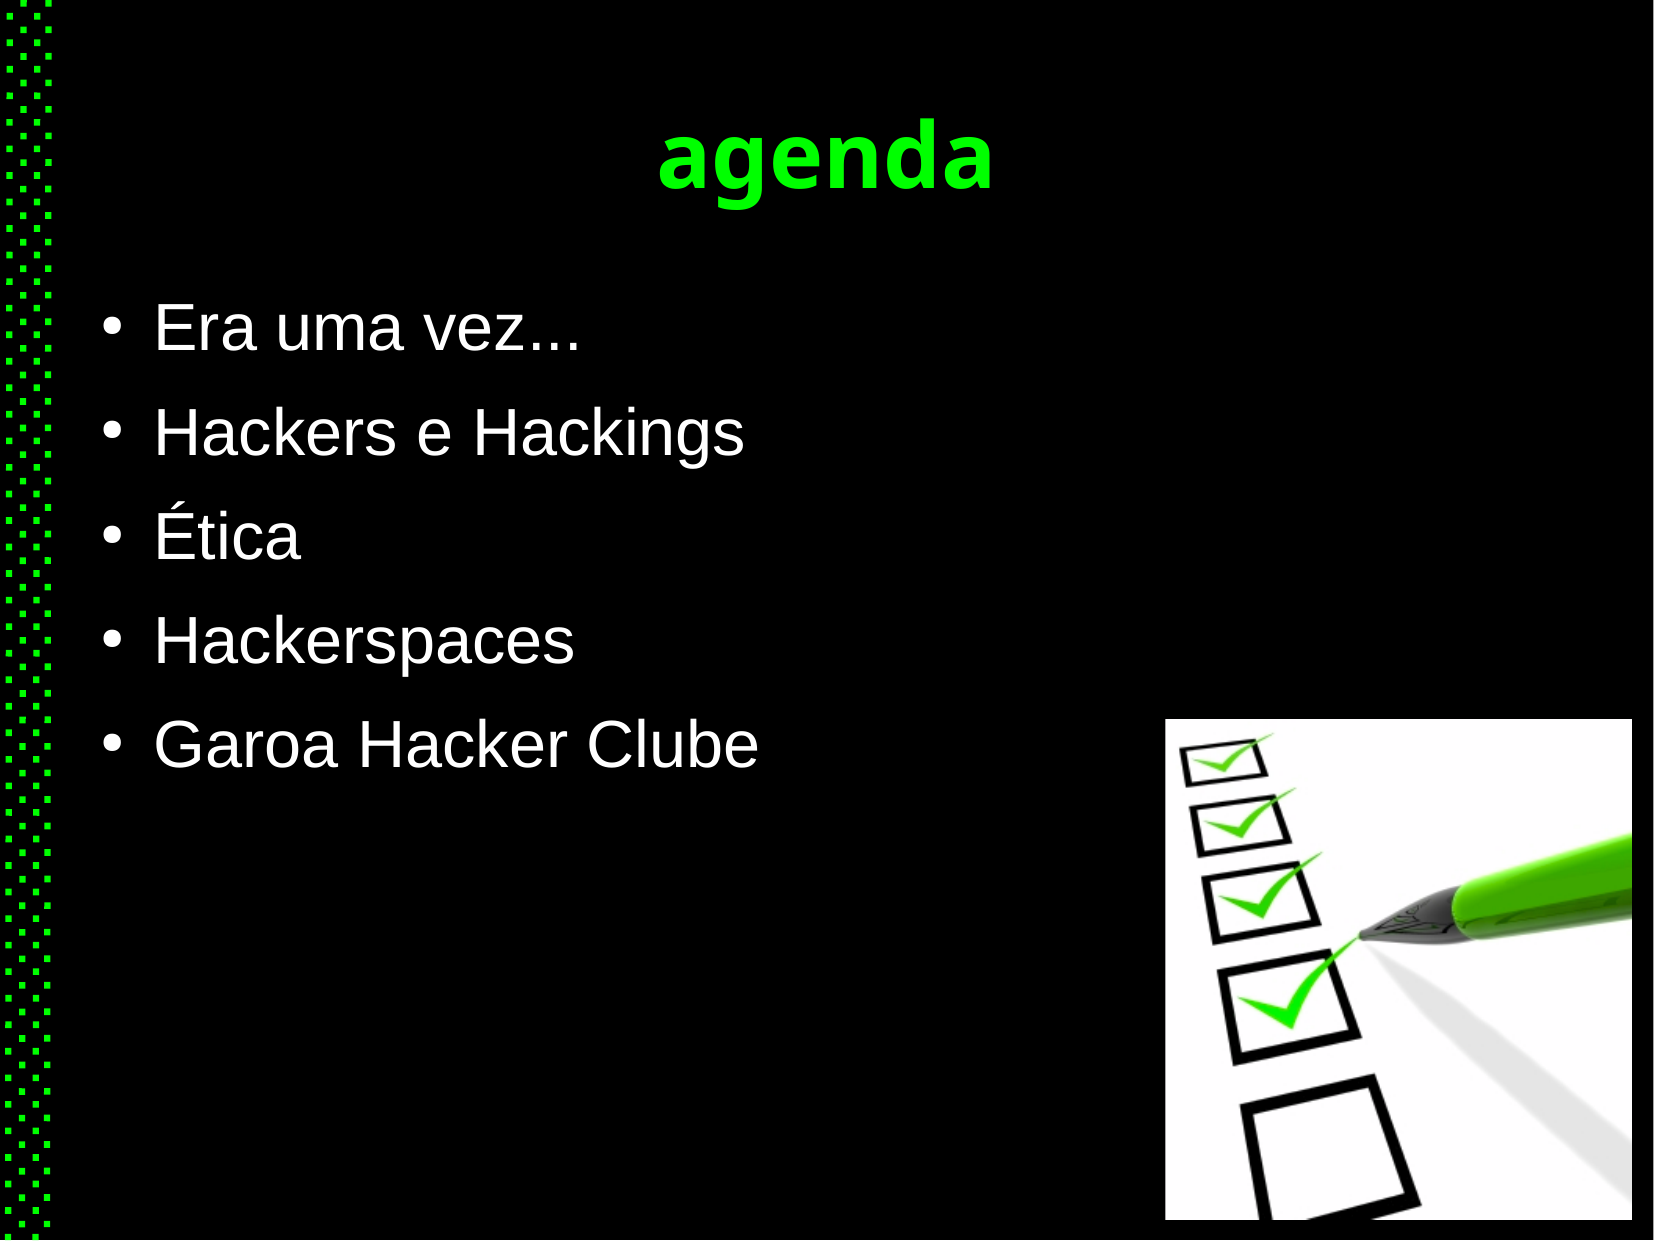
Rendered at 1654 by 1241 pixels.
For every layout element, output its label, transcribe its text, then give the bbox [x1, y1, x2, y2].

list Era uma vez... Hackers e Hackings Ética Hackerspaces Garoa Hacker Clube [82, 290, 1571, 1109]
title agenda [82, 49, 1571, 257]
picture [1165, 719, 1632, 1220]
